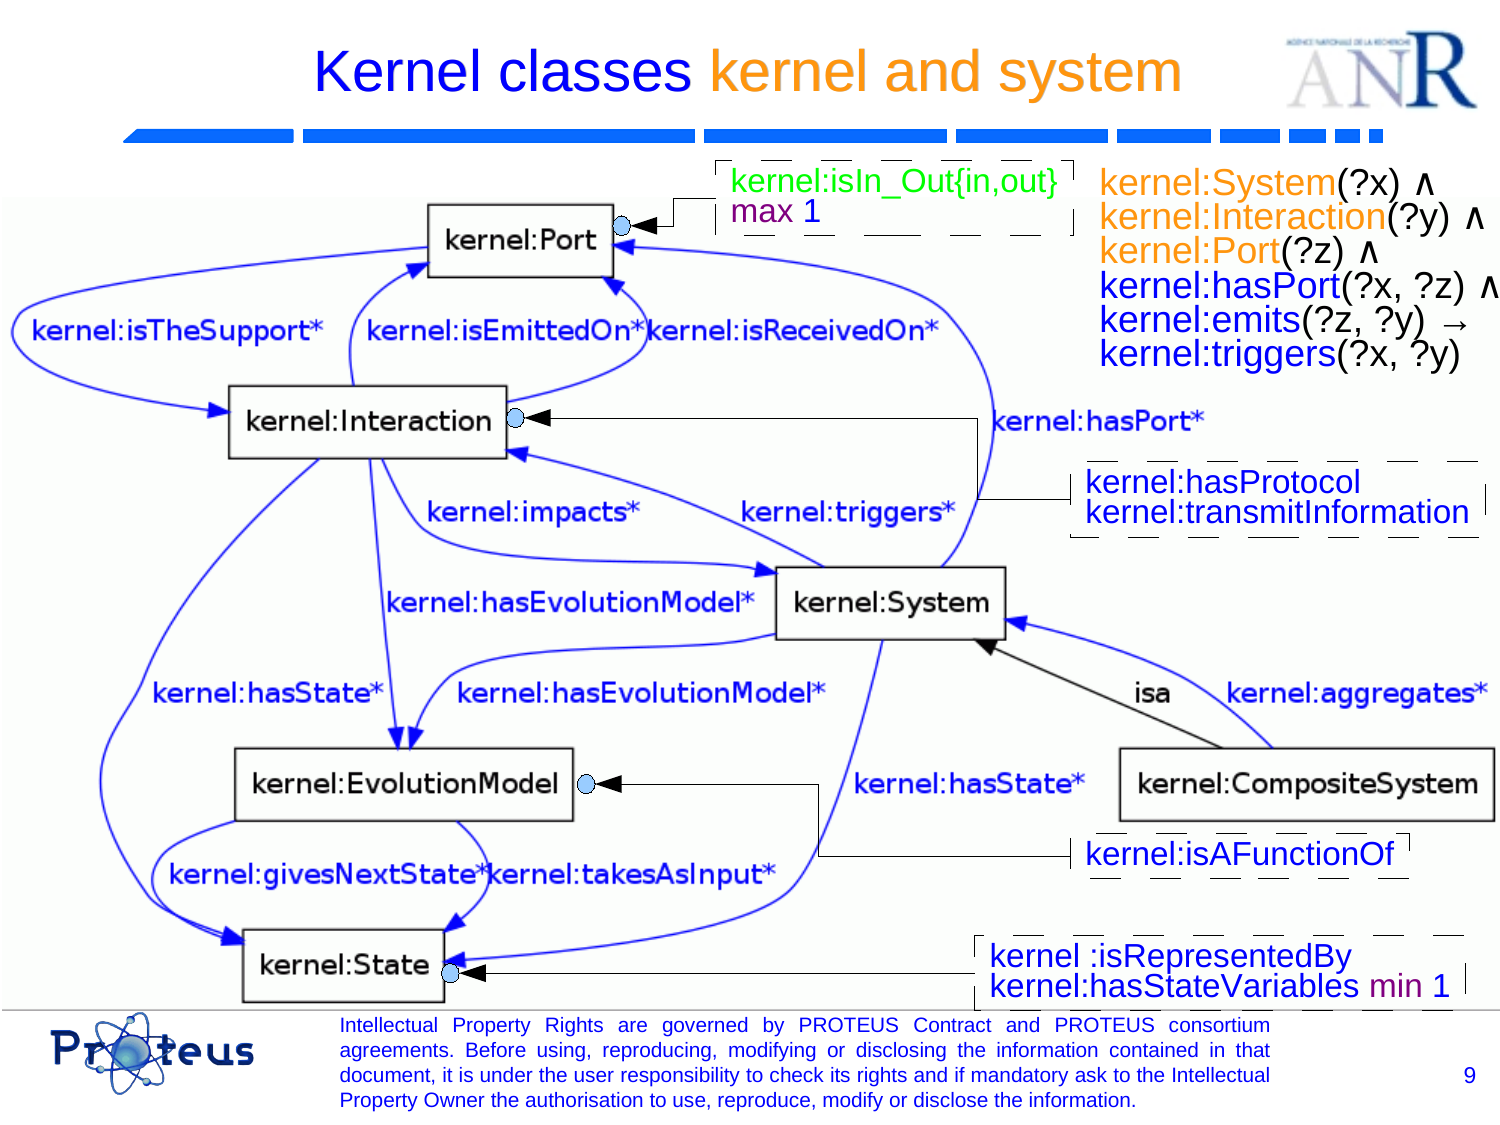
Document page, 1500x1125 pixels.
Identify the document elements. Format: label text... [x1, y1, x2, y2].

picture [2, 197, 1500, 1101]
text_box kernel:isAFunctionOf [1070, 833, 1410, 879]
text_box [441, 963, 459, 983]
text_box kernel :isRepresentedBy kernel:hasStateVariables min 1 [974, 935, 1463, 1011]
text_box kernel:isIn_Out{in,out} max 1 [715, 160, 1074, 236]
text_box [506, 408, 524, 428]
text_box [577, 774, 595, 794]
title Kernel classes kernel and system [5, 11, 1492, 130]
text_box kernel:hasProtocol kernel:transmitInformation [1070, 461, 1486, 538]
text_box [612, 215, 631, 236]
text_box kernel:System(?x) ∧ kernel:Interaction(?y) ∧ kernel:Port(?z) ∧ kernel:hasPort(?x, ?z) ∧ kernel:emits(?z, ?y) → kernel:triggers(?x, ?y) [1084, 160, 1500, 381]
